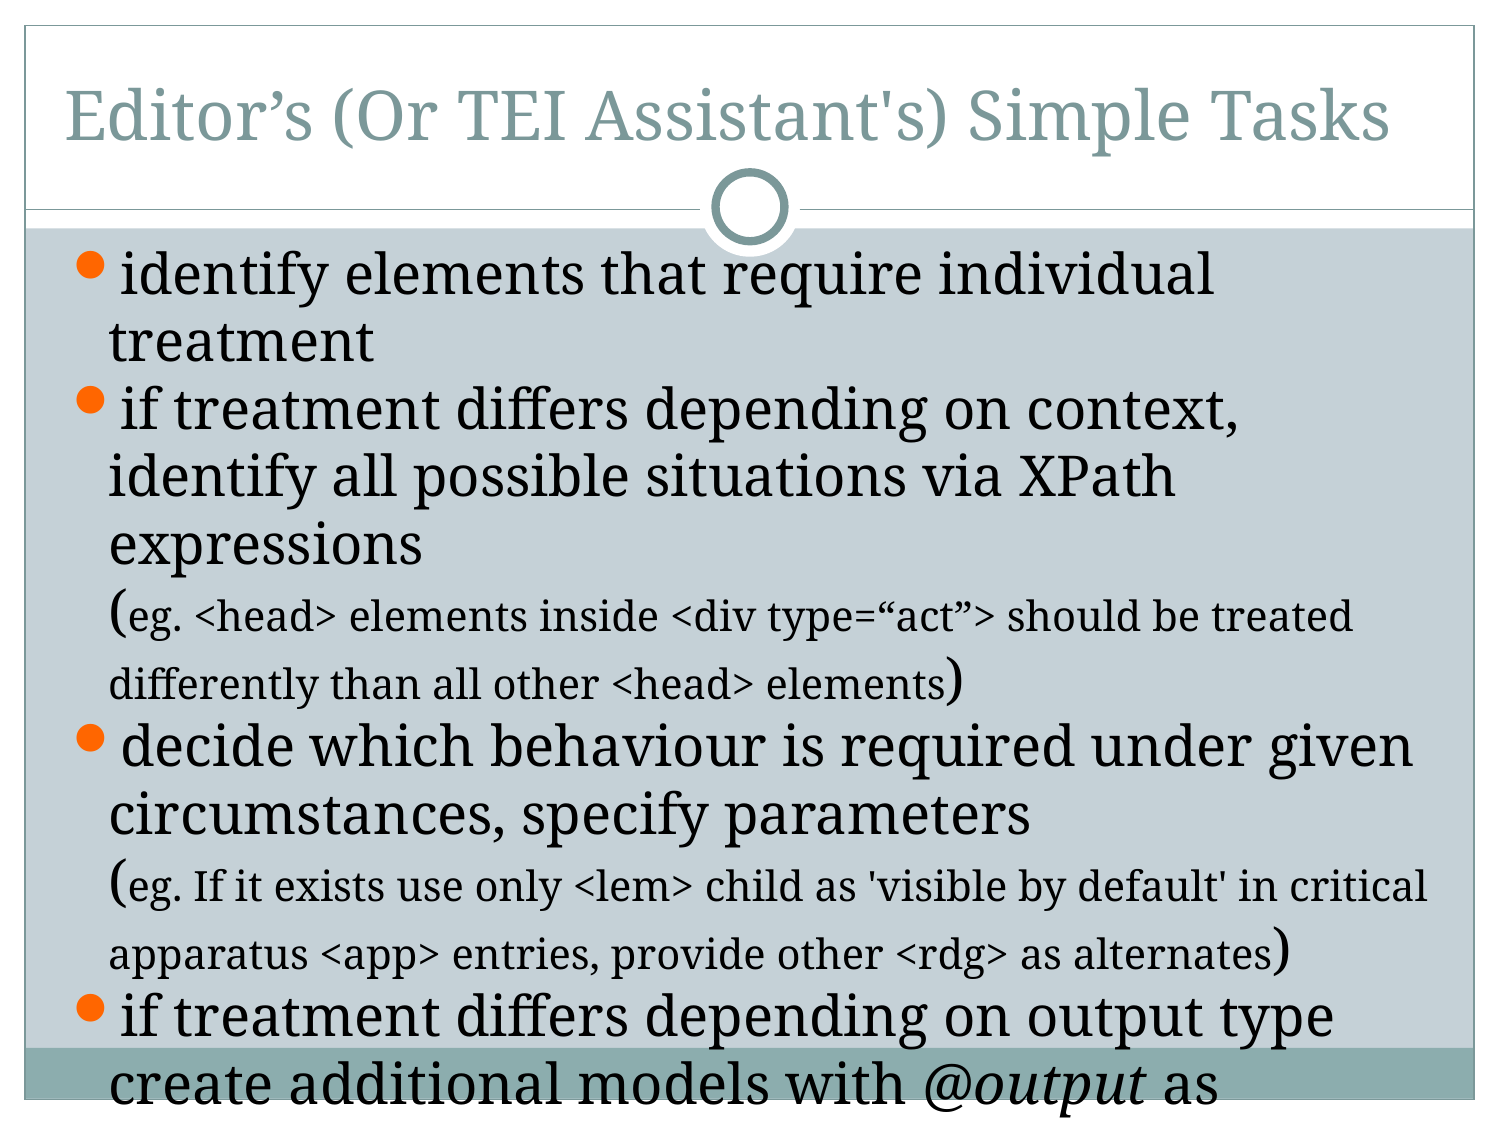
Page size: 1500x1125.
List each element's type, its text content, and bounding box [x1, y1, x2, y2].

text_box Editor’s (Or TEI Assistant's) Simple Tasks [49, 37, 1450, 162]
text_box identify elements that require individual treatment if treatment differs depending on context, identify all possible situations via XPath expressions (eg. <head> elements inside <div type=“act”> should be treated differently than all other <head> elements) decide which behaviour is required under given circumstances, specify parameters (eg. If it exists use only <lem> child as 'visible by default' in critical apparatus <app> entries, provide other <rdg> as alternates) if treatment differs depending on output type create additional models with @output as necessary specify rendition using simple:* URI syntax [57, 230, 1453, 981]
